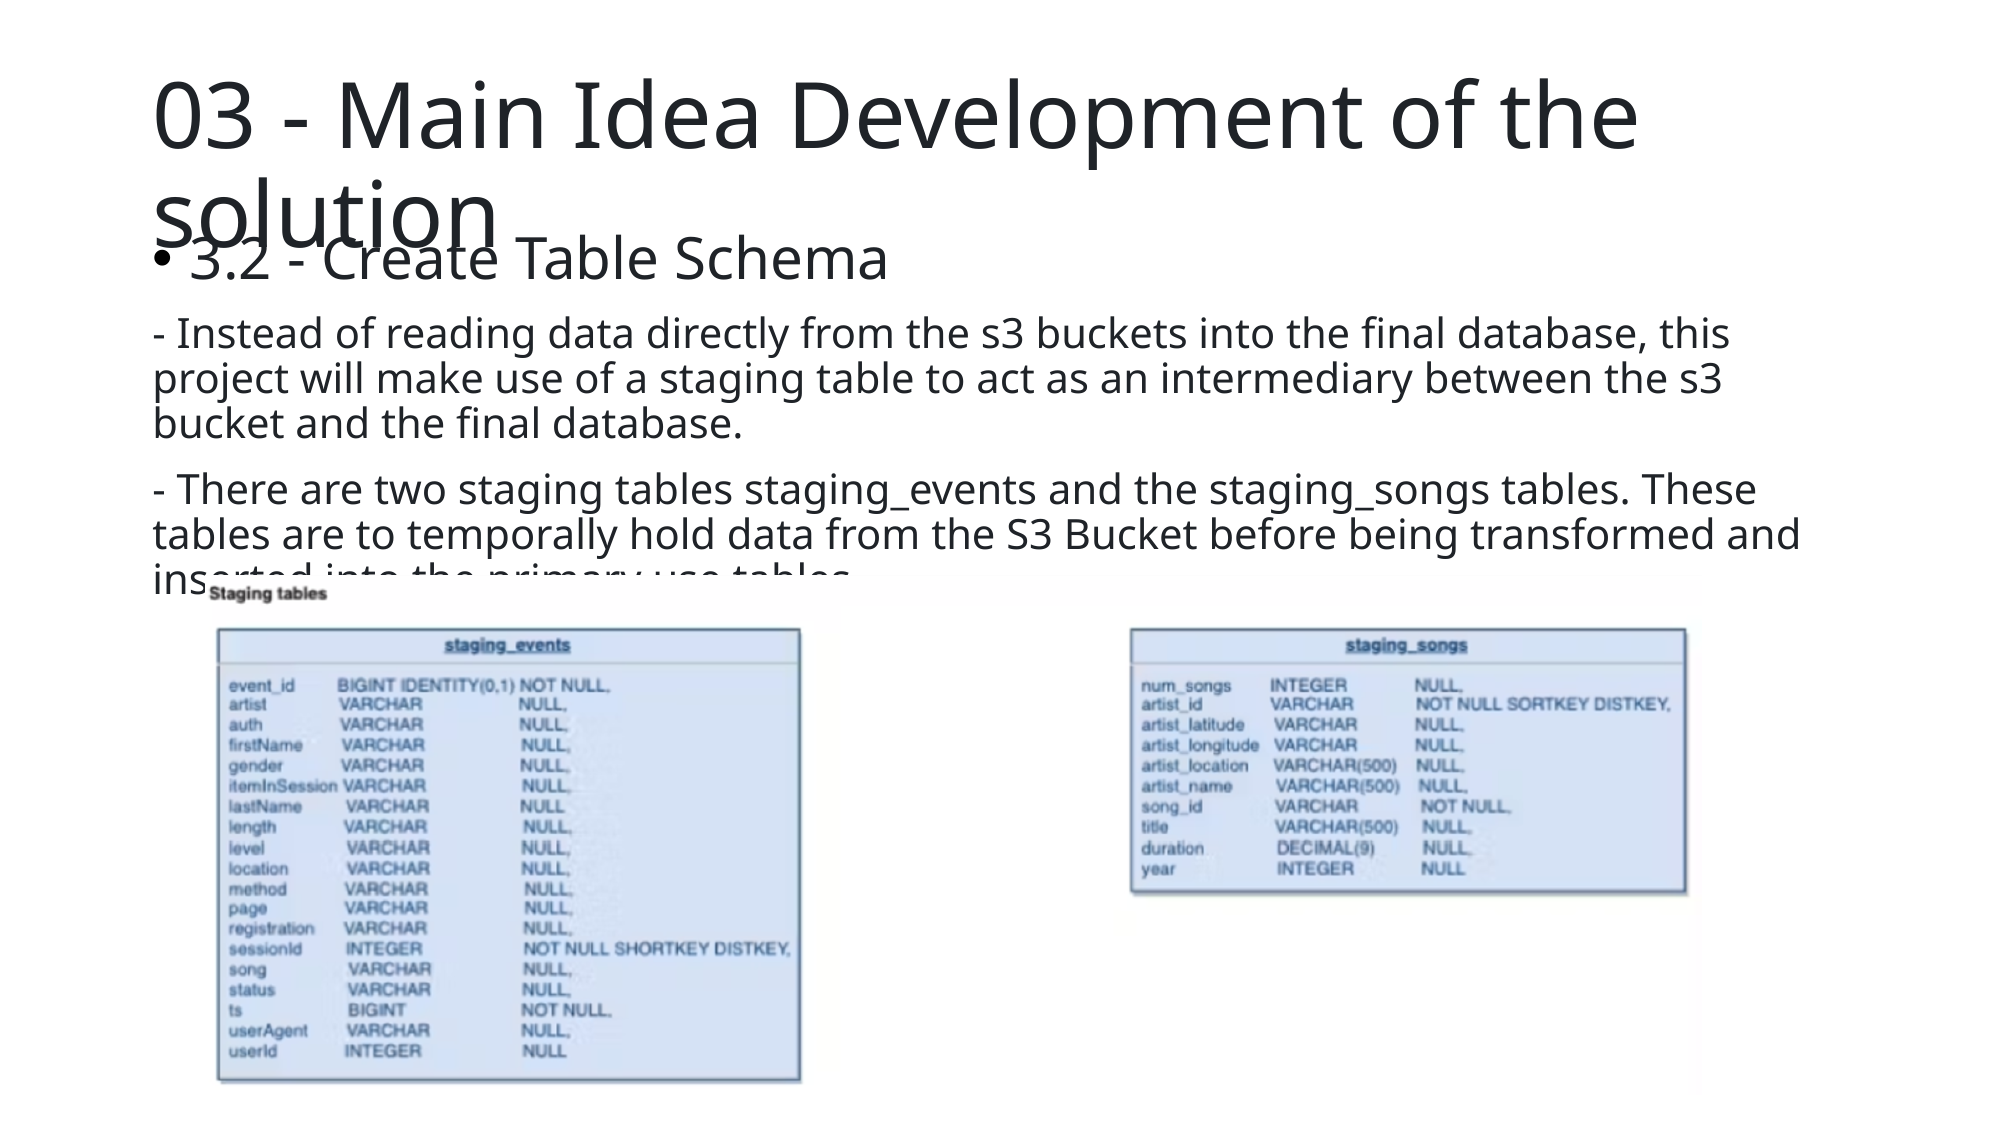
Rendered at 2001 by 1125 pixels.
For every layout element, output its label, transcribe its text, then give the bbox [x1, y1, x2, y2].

list 3.2 - Create Table Schema - Instead of reading data directly from the s3 buckets into the final database, this project will make use of a staging table to act as an intermediary between the s3 bucket and the final database. - There are two staging tables staging_events and the staging_songs tables. These tables are to temporally hold data from the S3 Bucket before being transformed and inserted into the primary use tables. [137, 221, 1863, 1125]
picture [205, 575, 1702, 1095]
title 03 - Main Idea Development of the solution [137, 59, 1863, 221]
